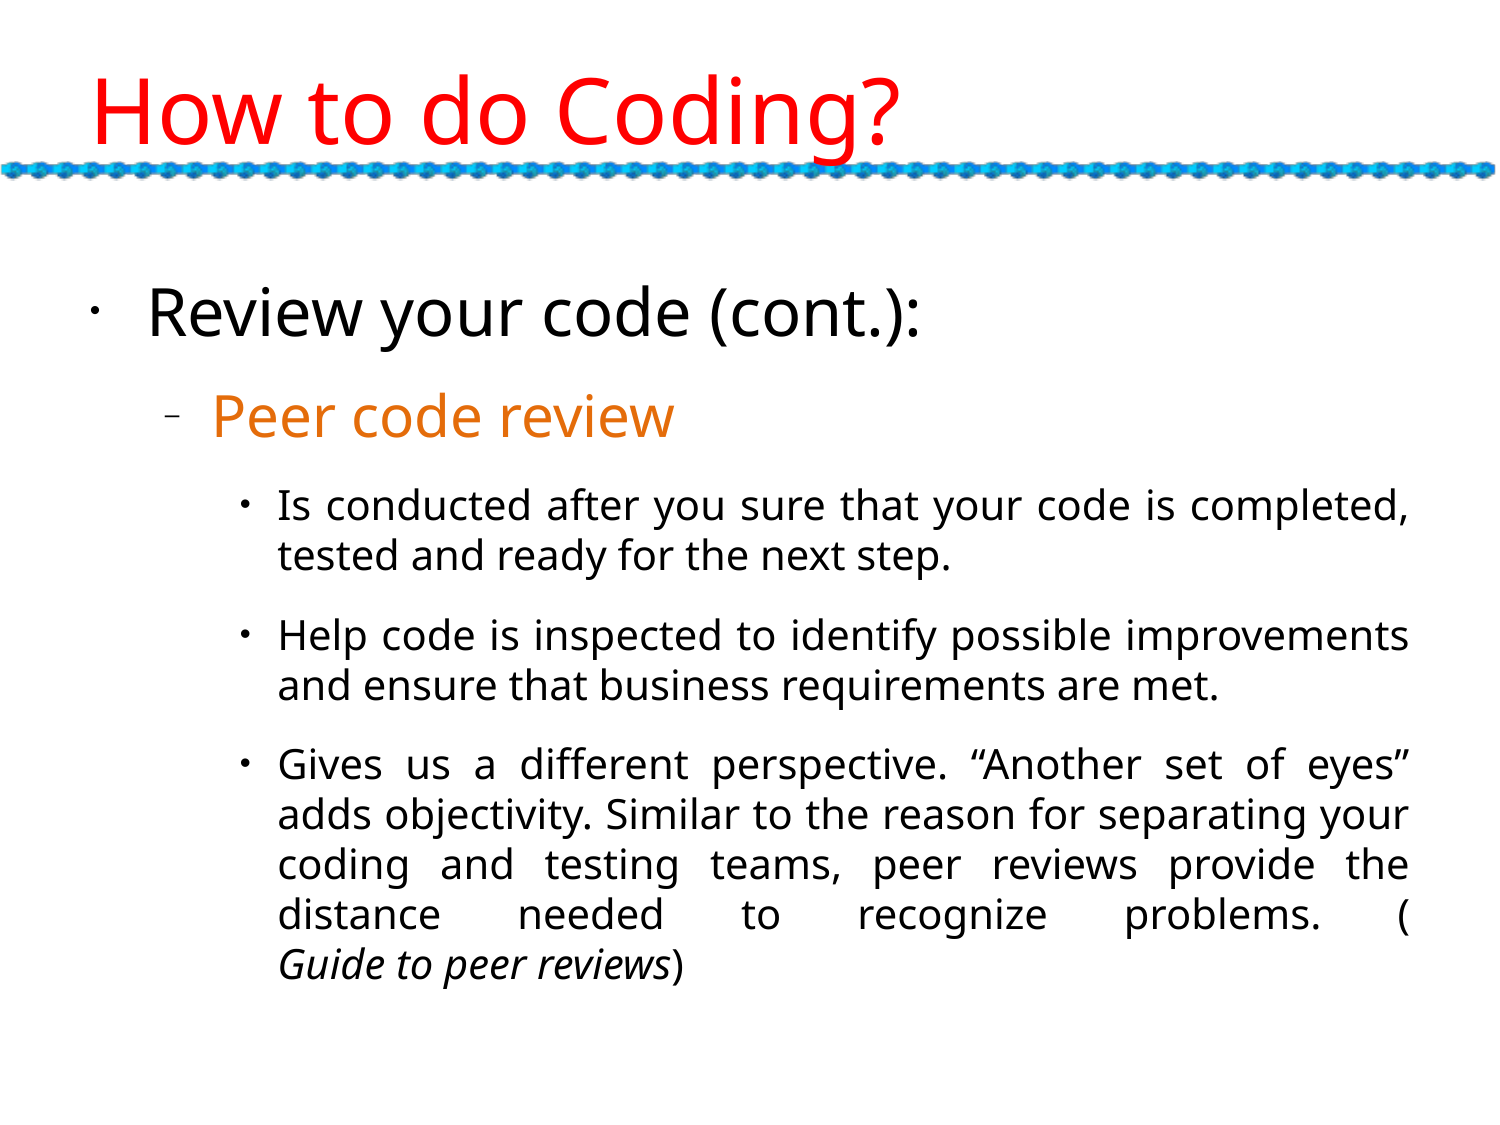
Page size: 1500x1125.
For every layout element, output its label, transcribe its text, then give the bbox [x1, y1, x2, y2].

title How to do Coding? [75, 45, 1425, 233]
list Review your code (cont.): Peer code review Is conducted after you sure that your code is completed, tested and ready for the next step. Help code is inspected to identify possible improvements and ensure that business requirements are met. Gives us a different perspective. “Another set of eyes” adds objectivity. Similar to the reason for separating your coding and testing teams, peer reviews provide the distance needed to recognize problems. (Guide to peer reviews) [75, 262, 1425, 1005]
picture [1425, 161, 1499, 181]
picture [0, 161, 75, 181]
